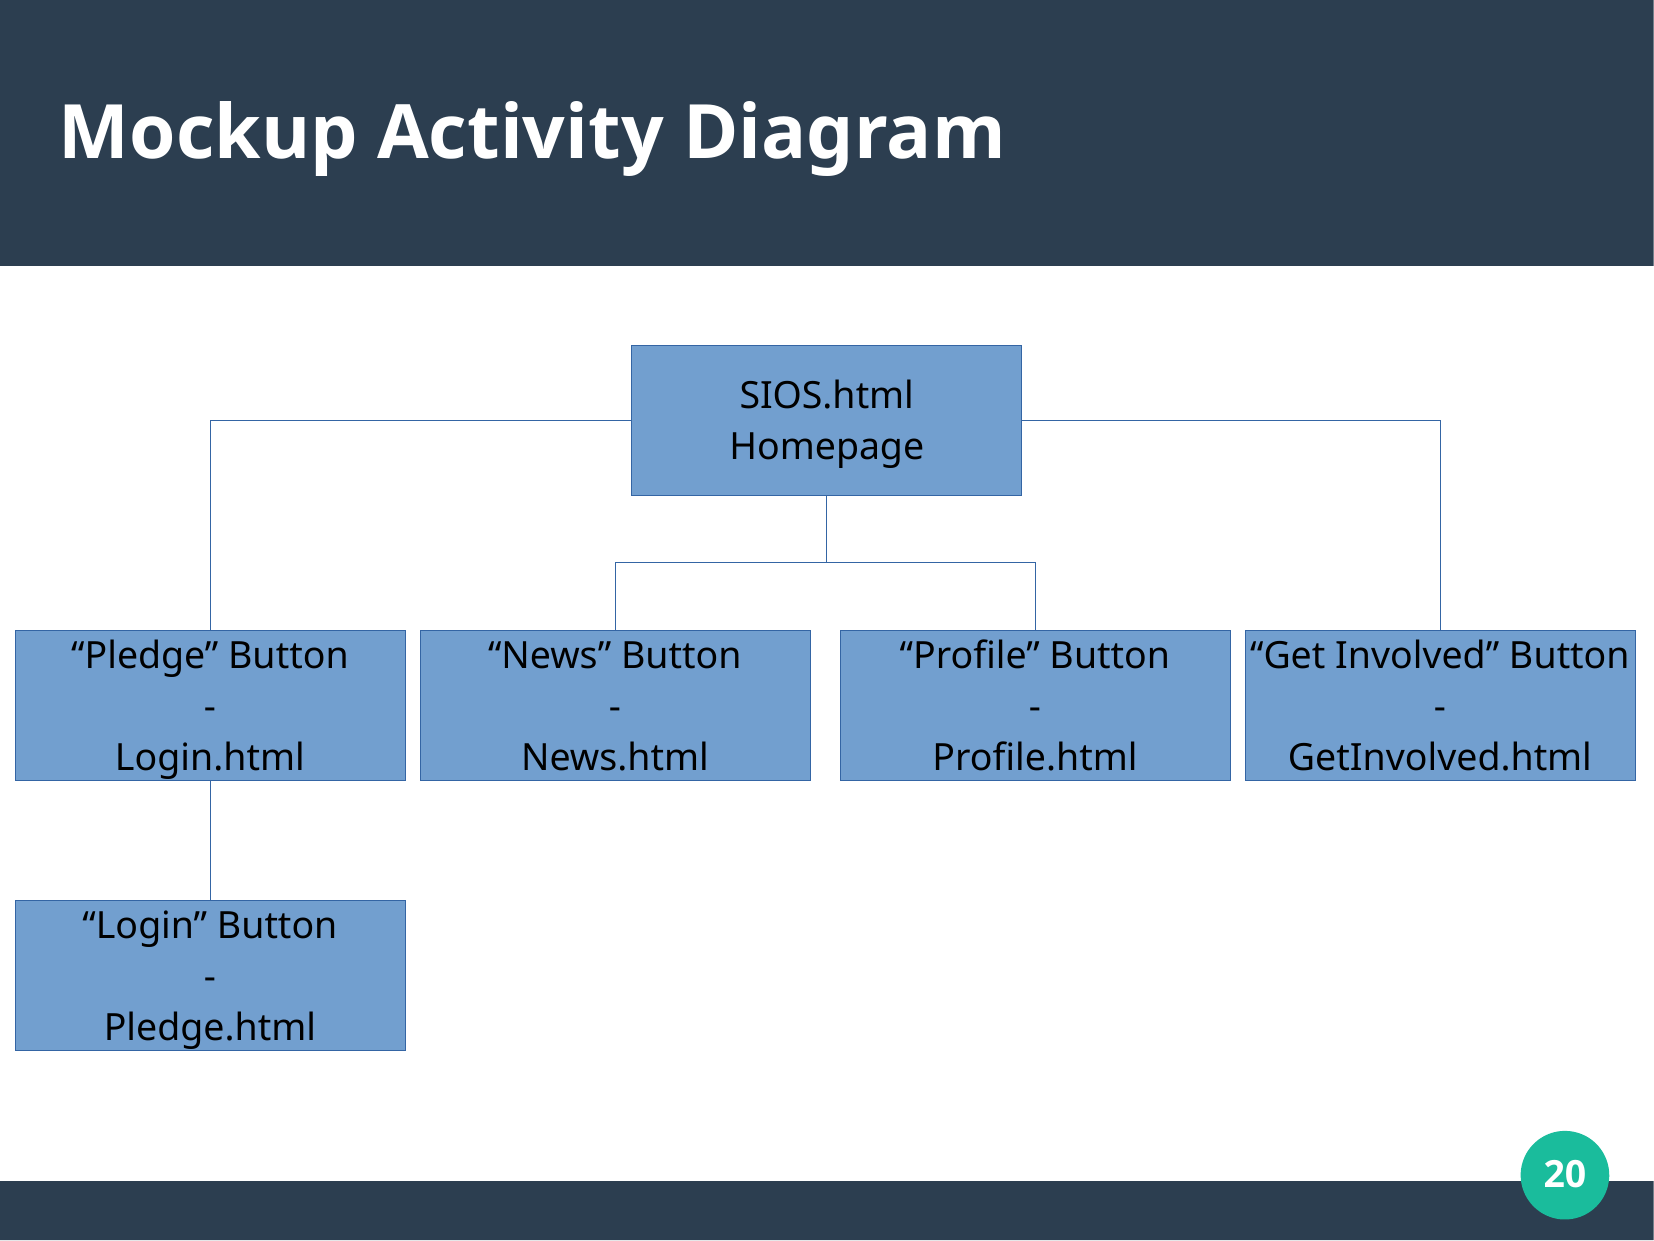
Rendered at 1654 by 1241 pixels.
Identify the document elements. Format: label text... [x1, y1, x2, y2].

text_box [1505, 1116, 1625, 1235]
text_box “News” Button - News.html [420, 630, 811, 781]
text_box “Profile” Button - Profile.html [840, 630, 1231, 781]
text_box “Login” Button - Pledge.html [15, 900, 406, 1051]
text_box SIOS.html Homepage [631, 345, 1022, 496]
title Mockup Activity Diagram [59, 49, 1595, 207]
text_box “Get Involved” Button - GetInvolved.html [1245, 630, 1636, 781]
text_box “Pledge” Button - Login.html [15, 630, 406, 781]
